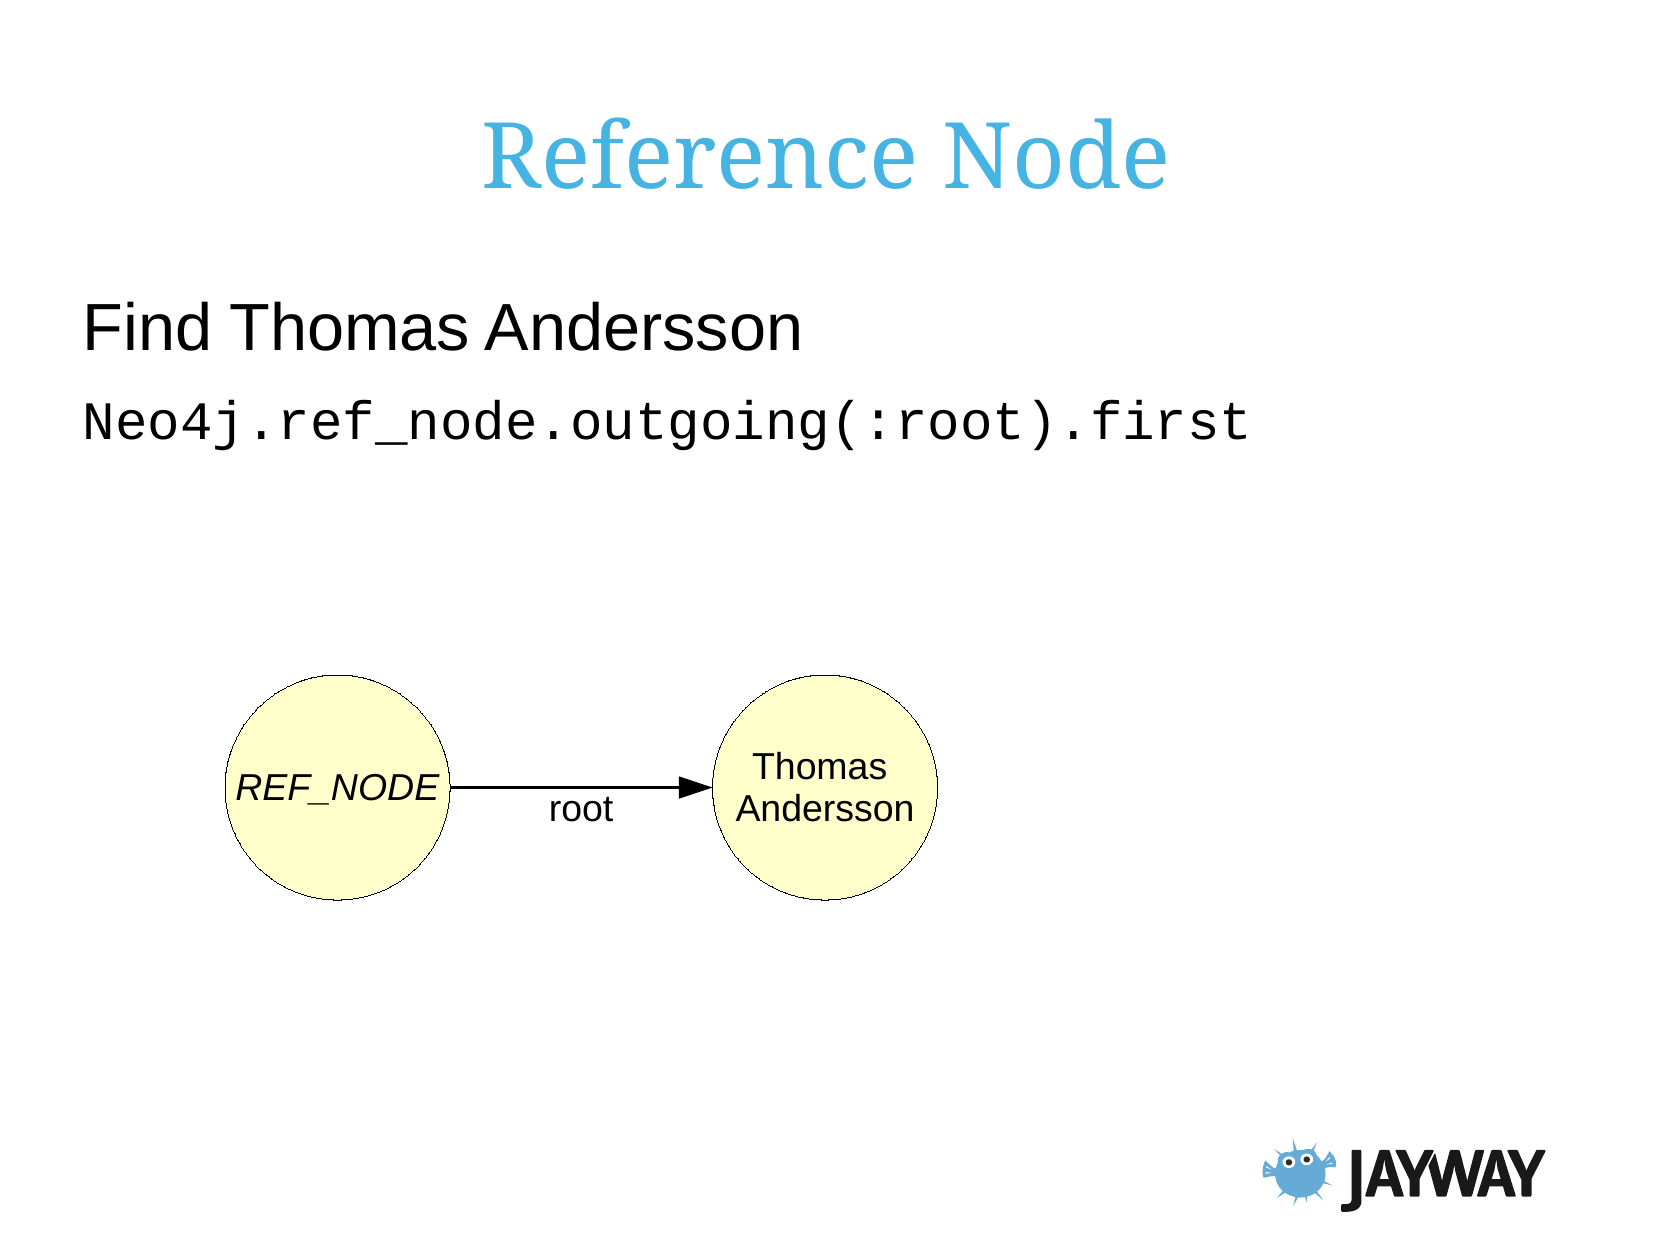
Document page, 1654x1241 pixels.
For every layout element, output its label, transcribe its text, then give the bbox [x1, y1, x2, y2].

text_box Thomas Andersson [712, 675, 938, 901]
title Reference Node [82, 56, 1571, 250]
text_box REF_NODE [225, 675, 451, 901]
list Find Thomas Andersson Neo4j.ref_node.outgoing(:root).first [82, 290, 1571, 1109]
